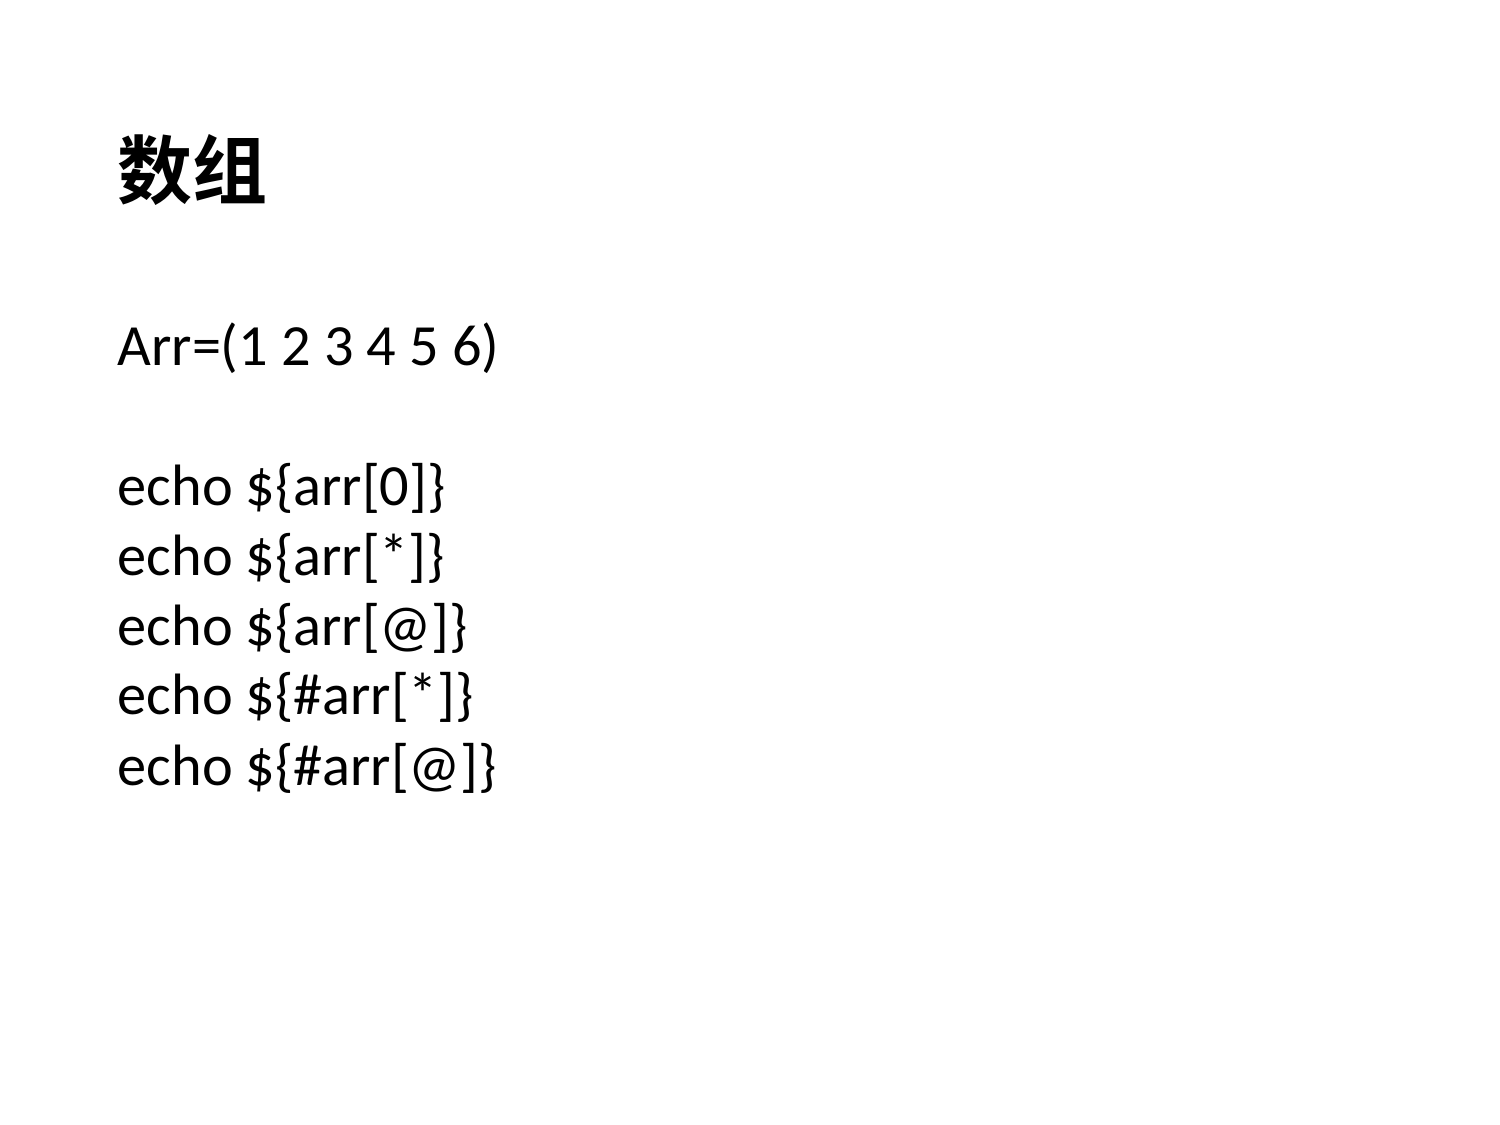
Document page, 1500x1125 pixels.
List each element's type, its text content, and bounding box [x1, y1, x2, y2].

text_box Arr=(1 2 3 4 5 6) echo ${arr[0]} echo ${arr[*]} echo ${arr[@]} echo ${#arr[*]} echo ${#arr[@]} [103, 299, 1397, 1013]
text_box 数组 [103, 59, 1397, 277]
